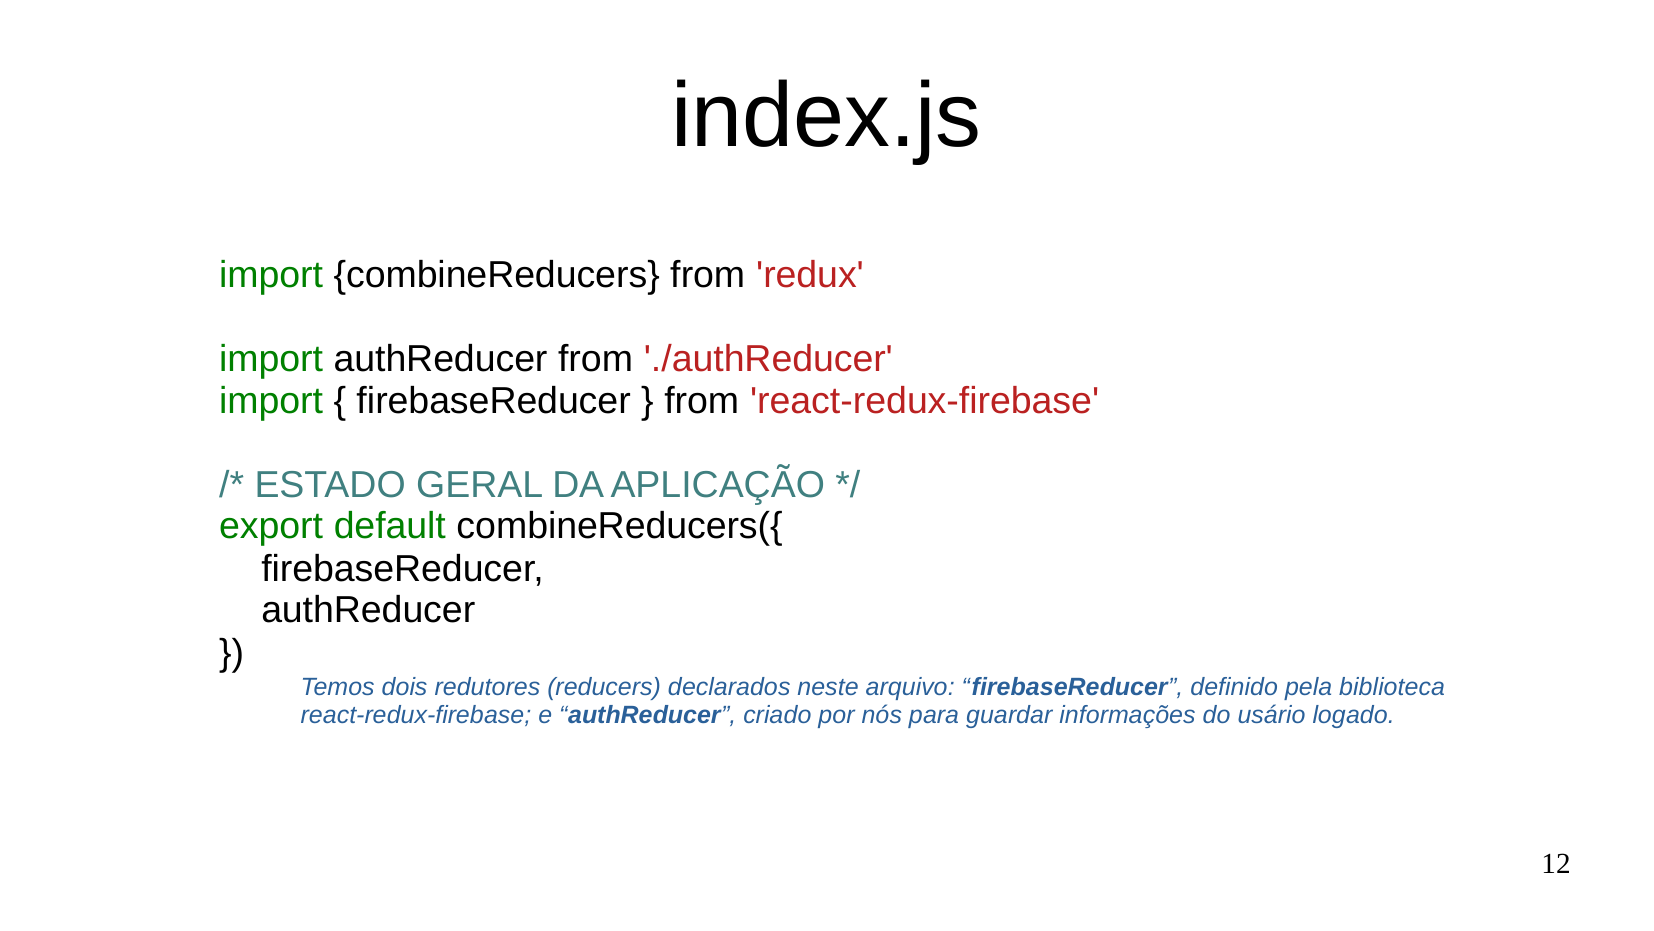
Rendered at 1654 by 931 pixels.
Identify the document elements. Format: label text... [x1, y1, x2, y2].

text_box import {combineReducers} from 'redux' import authReducer from './authReducer' import { firebaseReducer } from 'react-redux-firebase' /* ESTADO GERAL DA APLICAÇÃO */ export default combineReducers({ firebaseReducer, authReducer }) [204, 245, 1145, 723]
title index.js [82, 37, 1571, 193]
text_box Temos dois redutores (reducers) declarados neste arquivo: “firebaseReducer”, definido pela biblioteca react-redux-firebase; e “authReducer”, criado por nós para guardar informações do usário logado. [285, 665, 1507, 765]
